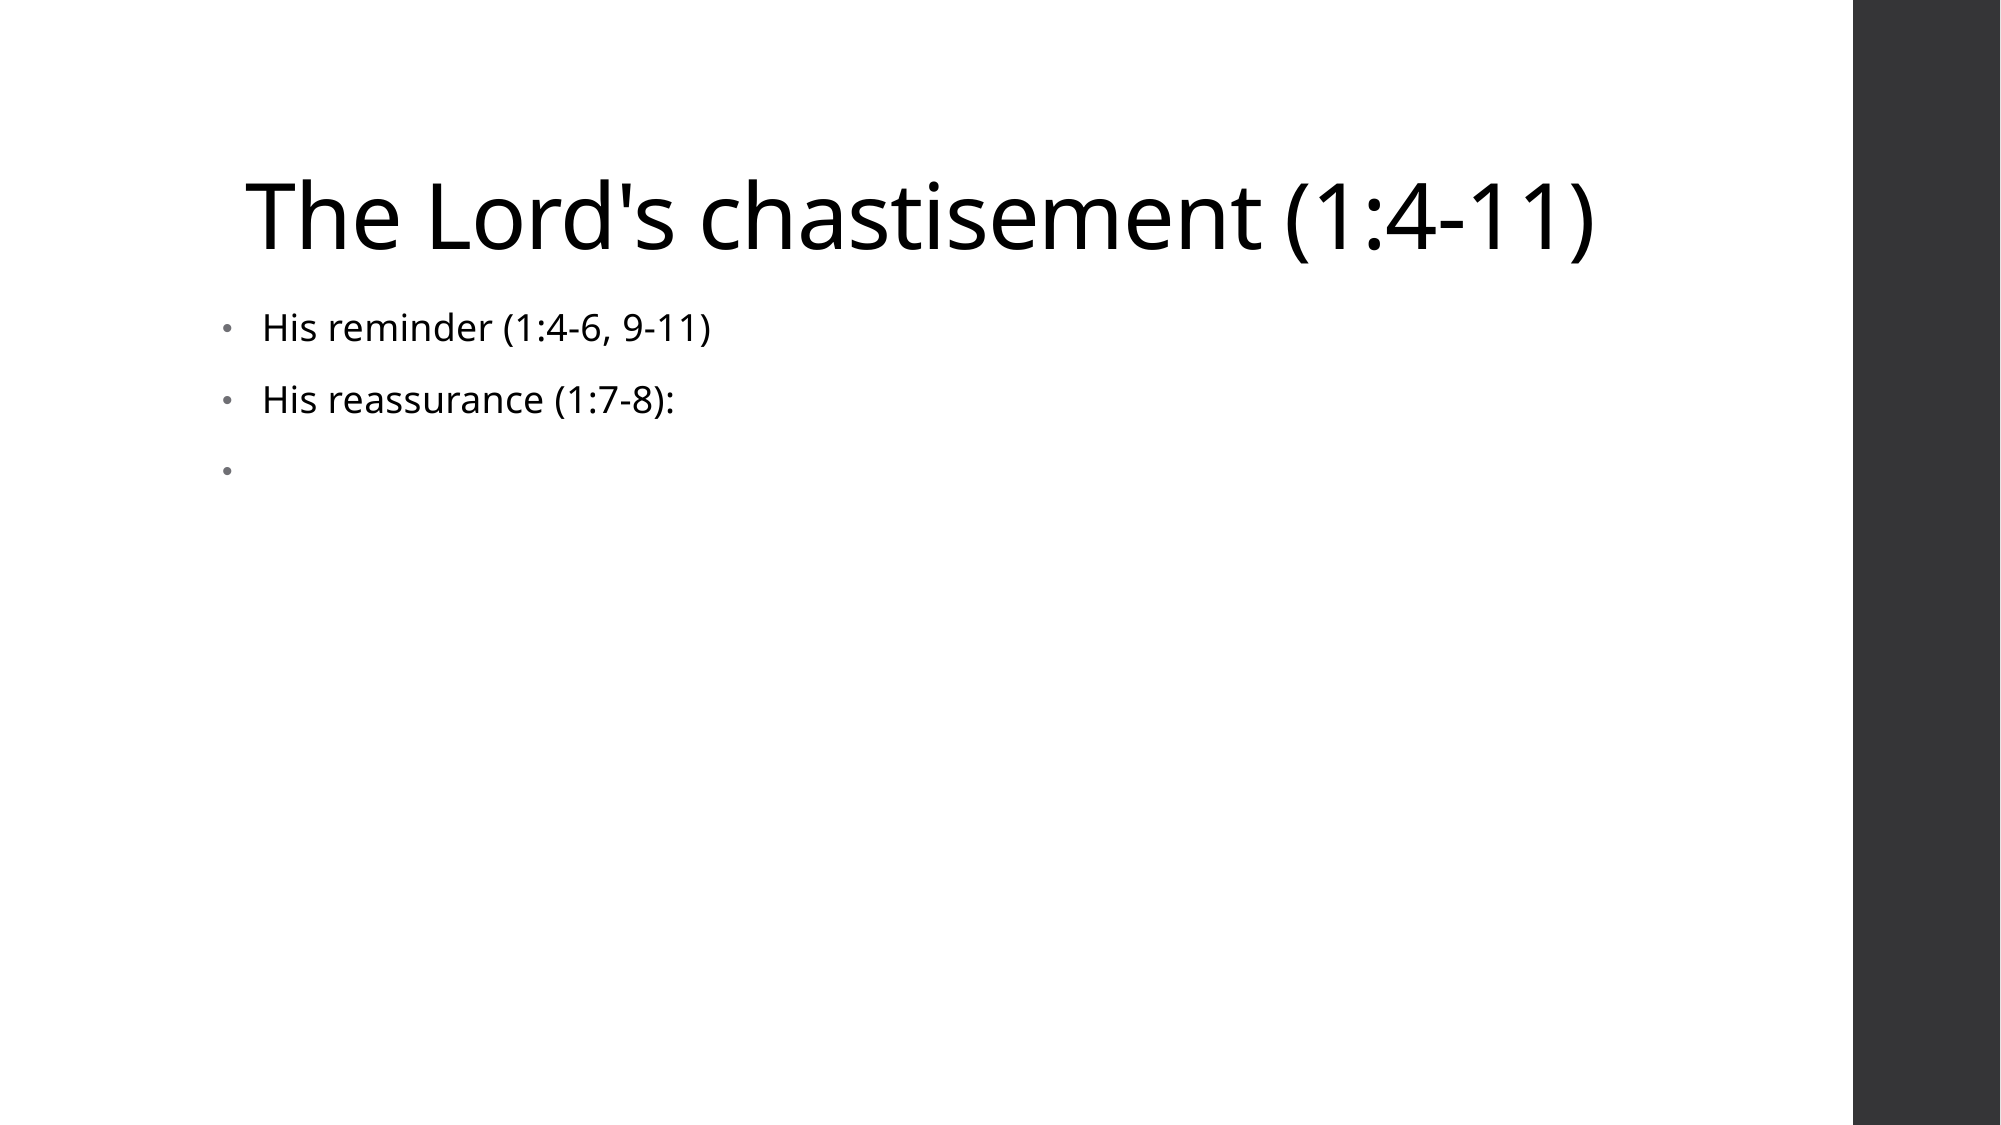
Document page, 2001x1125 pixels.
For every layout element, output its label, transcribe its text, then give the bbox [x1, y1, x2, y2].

list His reminder (1:4-6, 9-11) His reassurance (1:7-8): [206, 299, 1617, 1014]
title The Lord's chastisement (1:4-11) [206, 60, 1797, 278]
